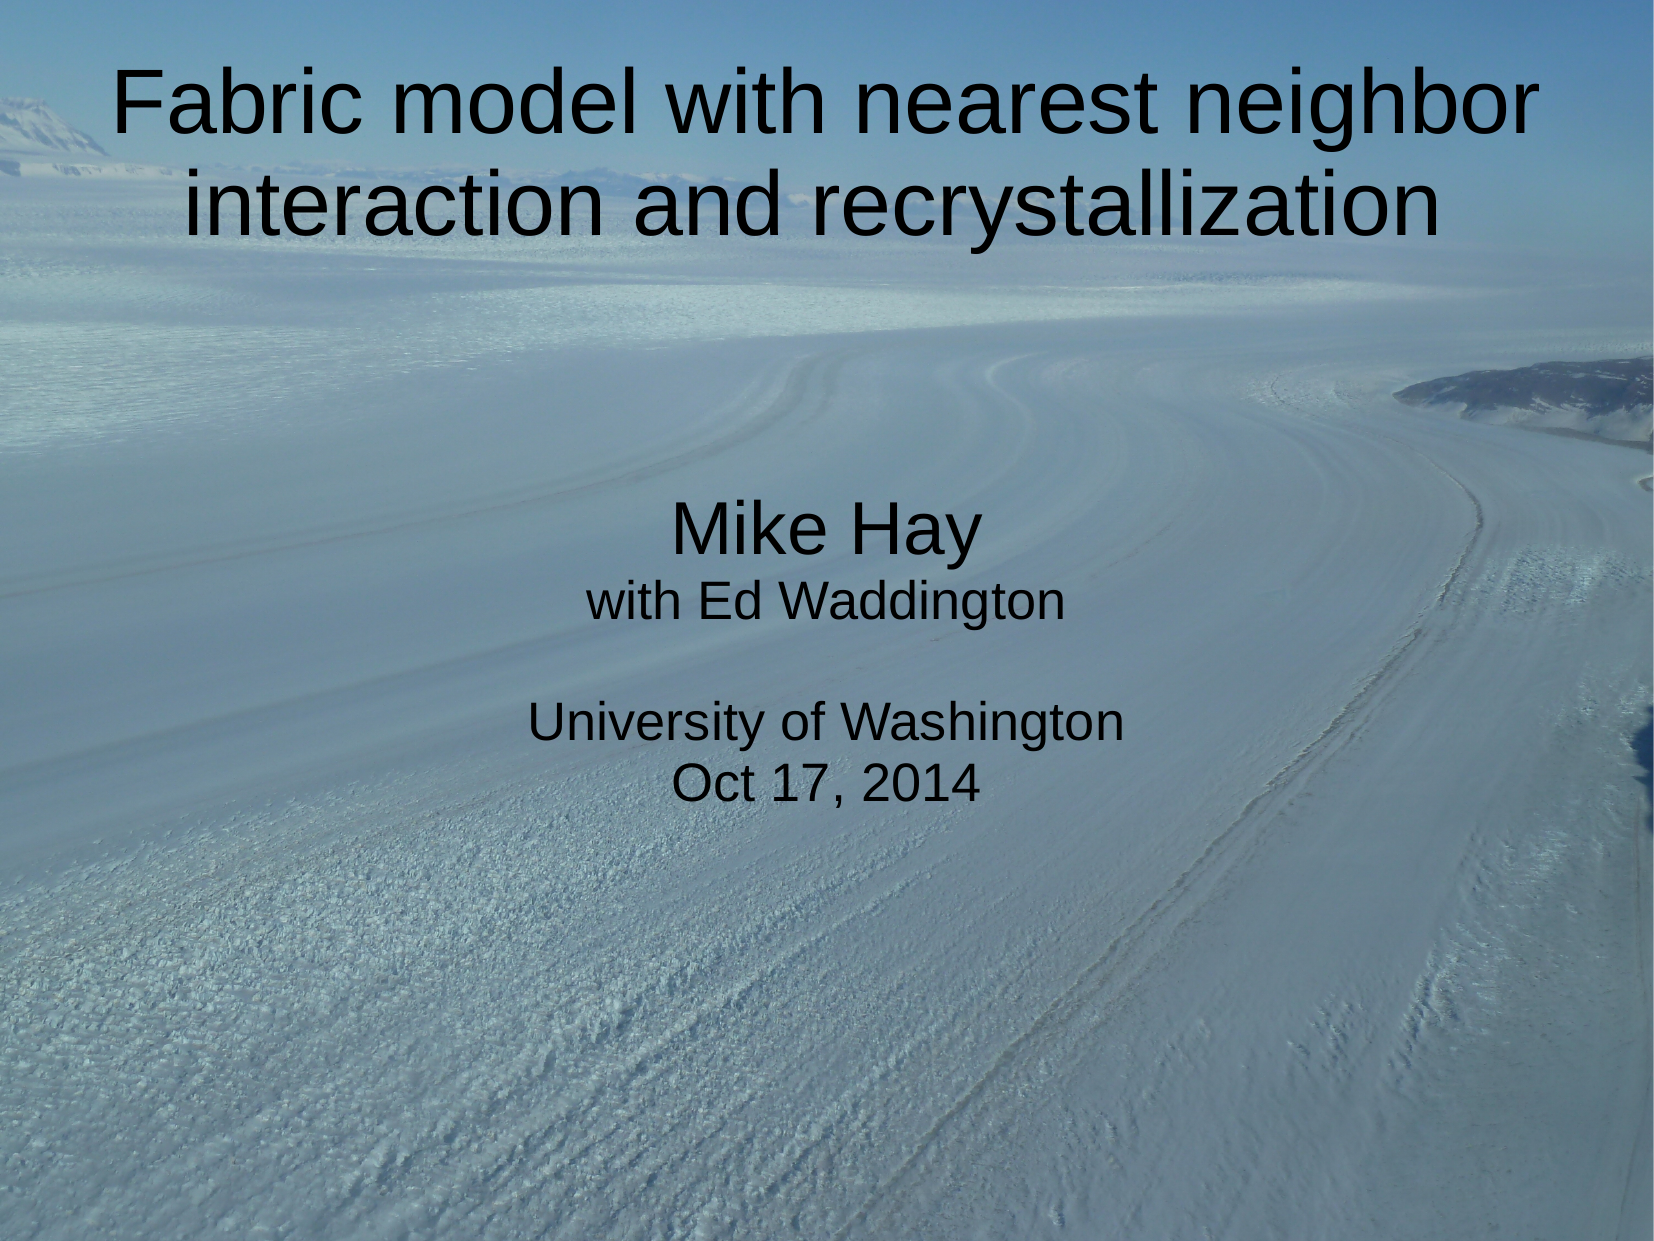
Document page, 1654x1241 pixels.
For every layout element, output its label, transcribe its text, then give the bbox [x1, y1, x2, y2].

picture [0, 0, 1654, 1241]
subtitle Mike Hay with Ed Waddington University of Washington Oct 17, 2014 [82, 290, 1571, 1010]
title Fabric model with nearest neighbor interaction and recrystallization [82, 49, 1571, 257]
